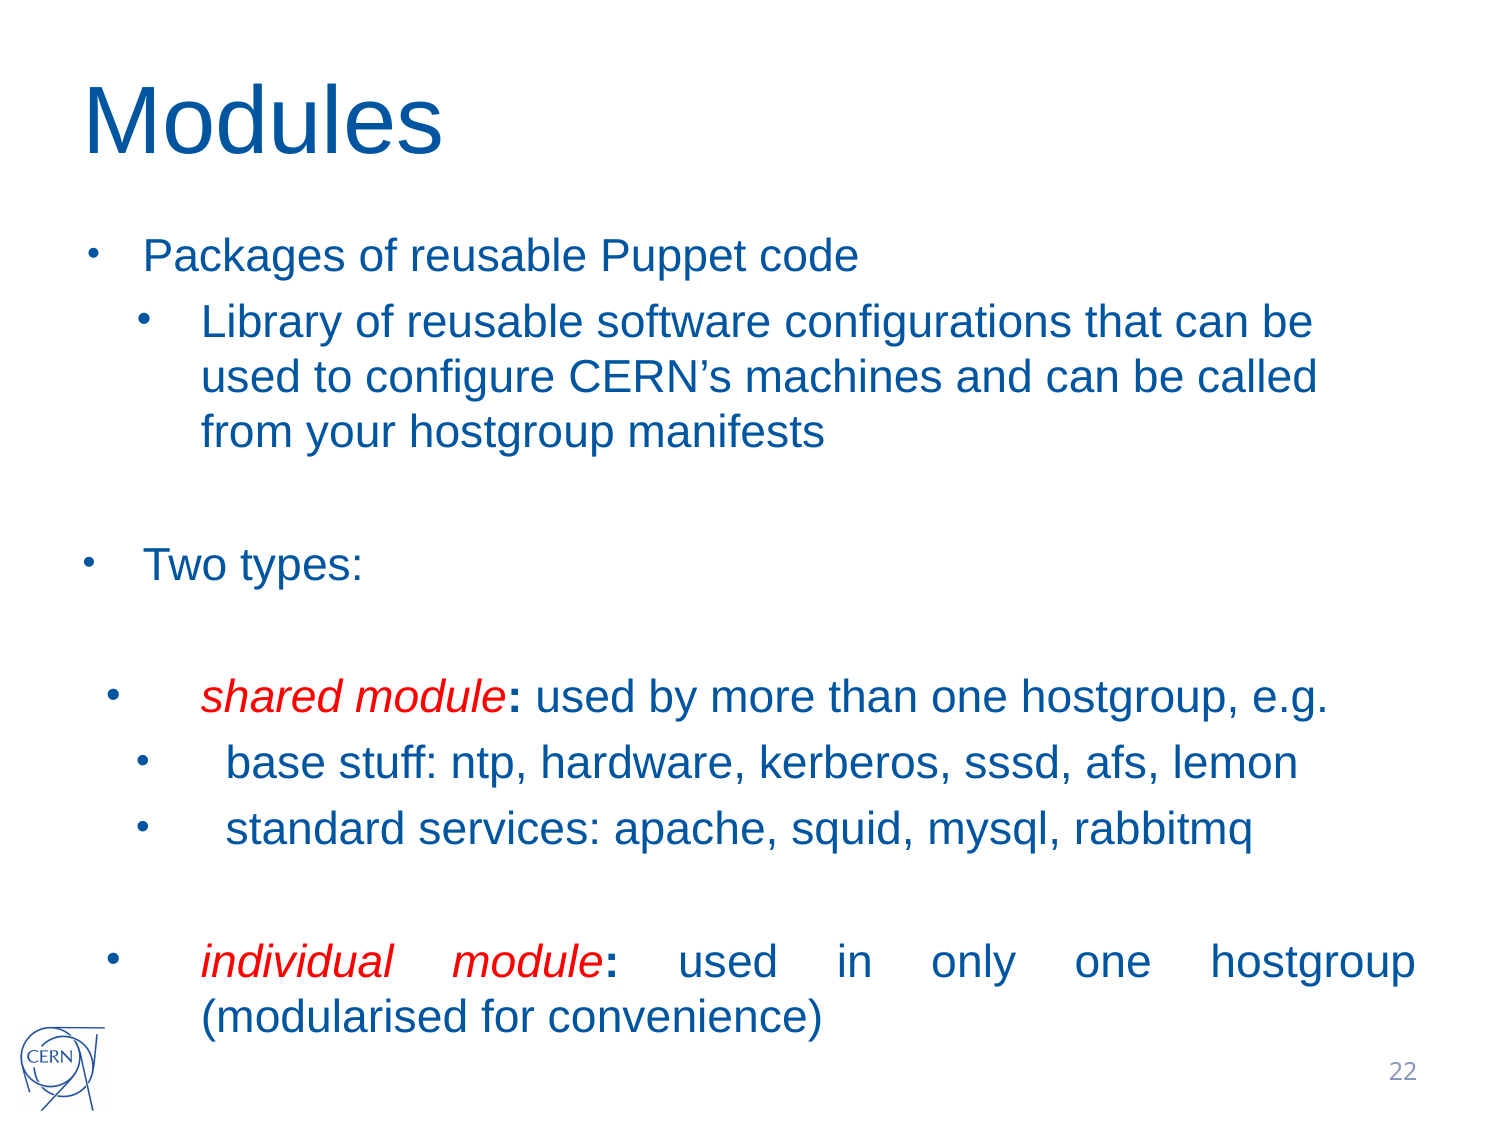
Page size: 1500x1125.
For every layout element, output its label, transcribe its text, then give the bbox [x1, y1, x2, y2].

slide_number <number> [1342, 1051, 1425, 1095]
list Packages of reusable Puppet code Library of reusable software configurations that can be used to configure CERN’s machines and can be called from your hostgroup manifests Two types: shared module: used by more than one hostgroup, e.g. base stuff: ntp, hardware, kerberos, sssd, afs, lemon standard services: apache, squid, mysql, rabbitmq individual module: used in only one hostgroup (modularised for convenience) [75, 217, 1425, 1125]
title Modules [75, 13, 1425, 217]
picture [18, 1025, 75, 1112]
